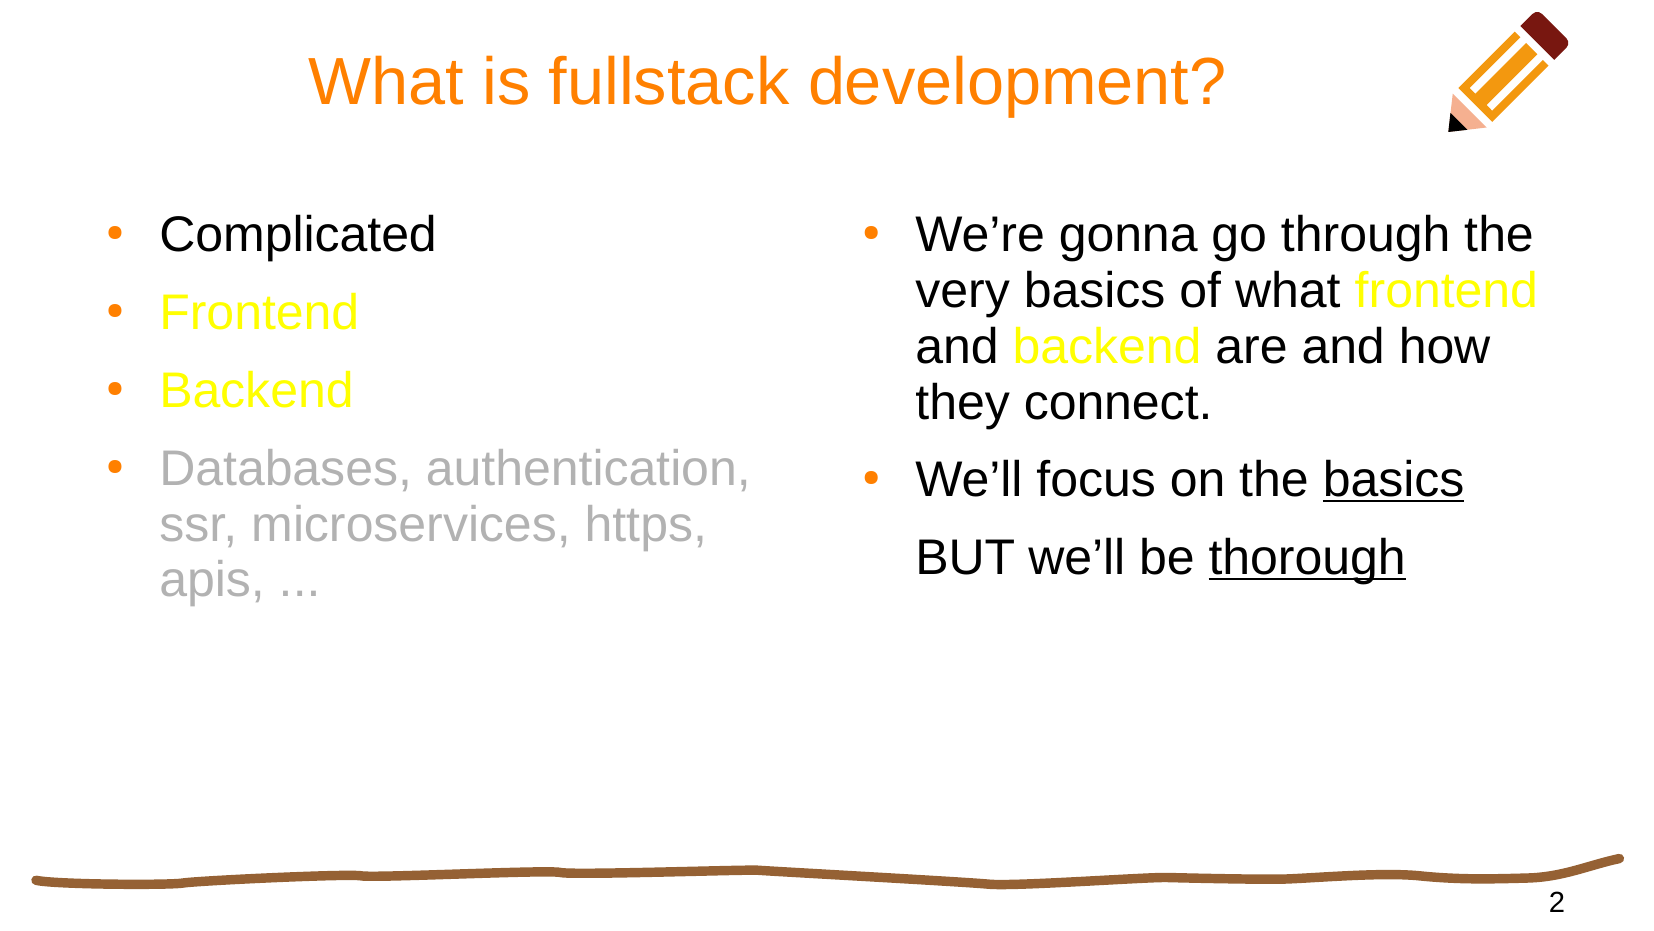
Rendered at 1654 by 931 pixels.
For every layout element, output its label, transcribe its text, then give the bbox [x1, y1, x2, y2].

list Complicated Frontend Backend Databases, authentication, ssr, microservices, https, apis, ... [88, 206, 810, 857]
list We’re gonna go through the very basics of what frontend and backend are and how they connect. We’ll focus on the basics BUT we’ll be thorough [844, 206, 1565, 857]
title What is fullstack development? [88, 29, 1447, 133]
